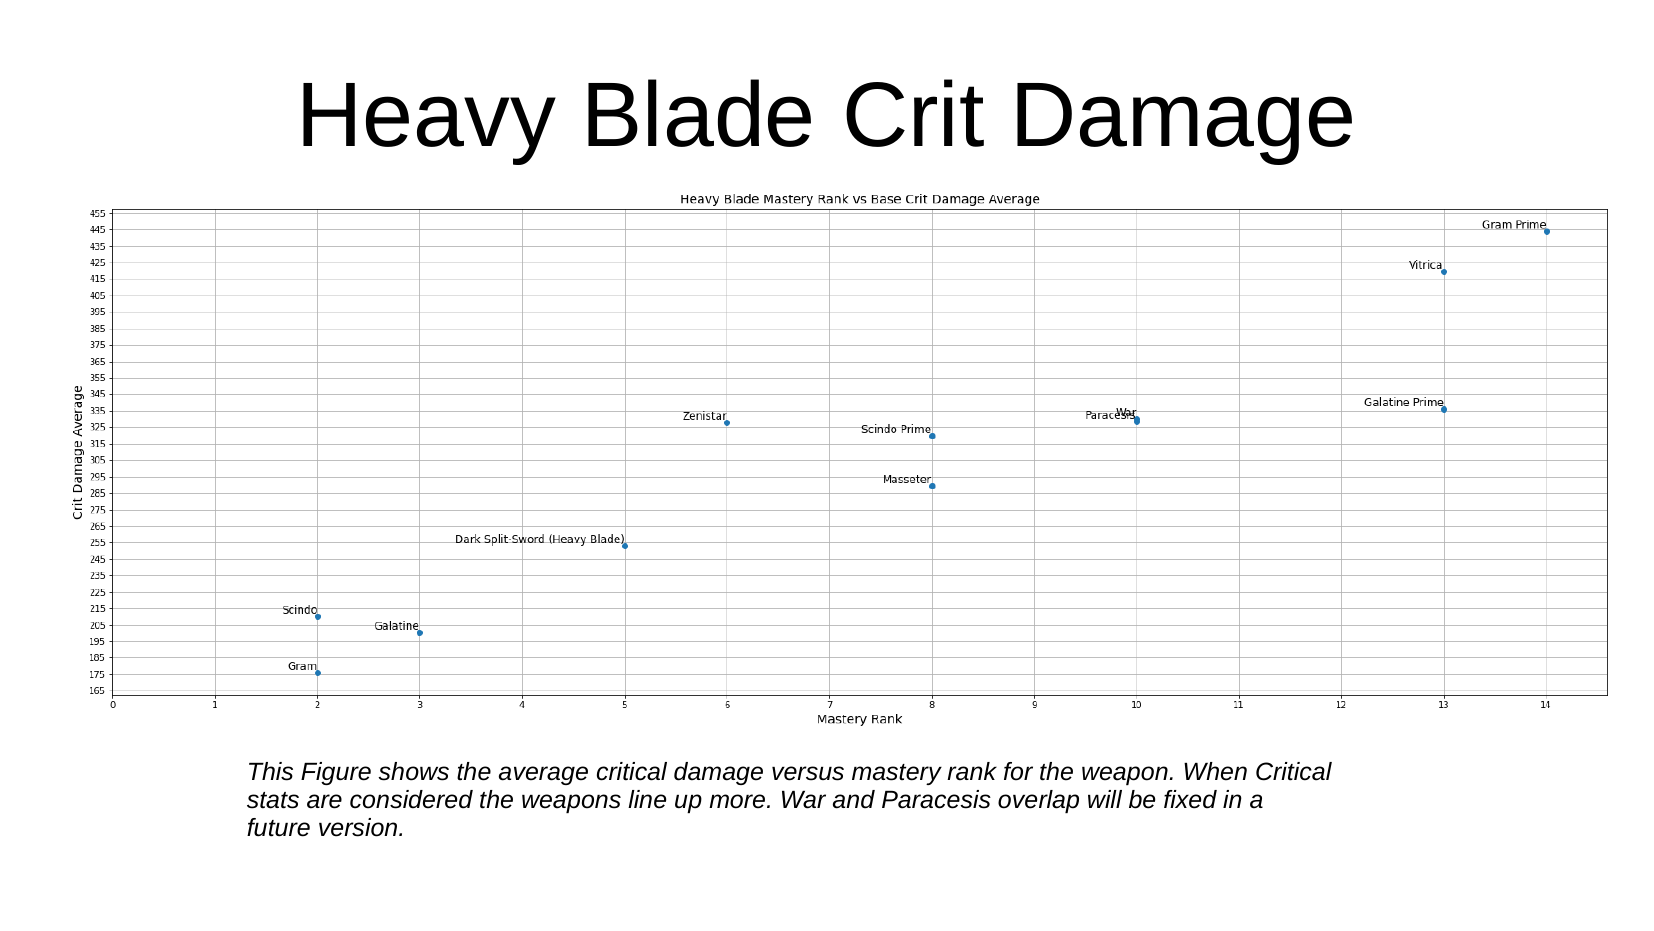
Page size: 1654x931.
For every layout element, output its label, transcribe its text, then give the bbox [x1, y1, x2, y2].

title Heavy Blade Crit Damage [82, 37, 1571, 187]
text_box This Figure shows the average critical damage versus mastery rank for the weapon. When Critical stats are considered the weapons line up more. War and Paracesis overlap will be fixed in a future version. [232, 750, 1351, 863]
picture [66, 187, 1613, 732]
